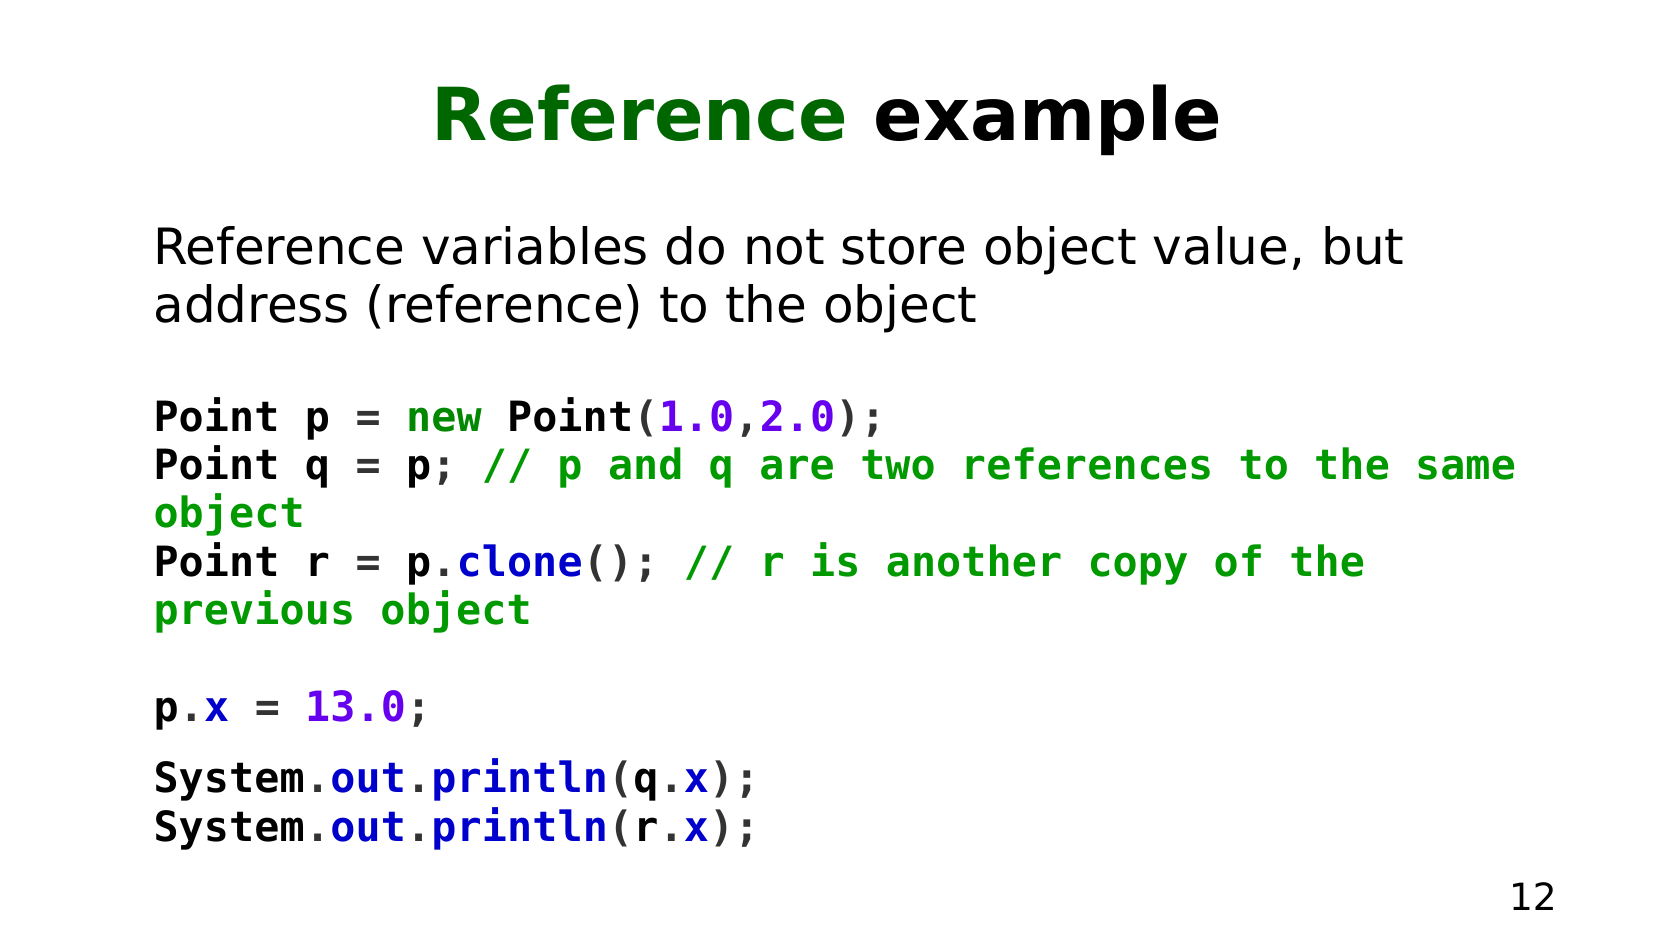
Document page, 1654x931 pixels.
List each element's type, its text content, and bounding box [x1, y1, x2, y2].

title Reference example [82, 37, 1571, 193]
list Reference variables do not store object value, but address (reference) to the object Point p = new Point(1.0,2.0); Point q = p; // p and q are two references to the same object Point r = p.clone(); // r is another copy of the previous object p.x = 13.0; System.out.println(q.x); System.out.println(r.x); [82, 217, 1538, 886]
